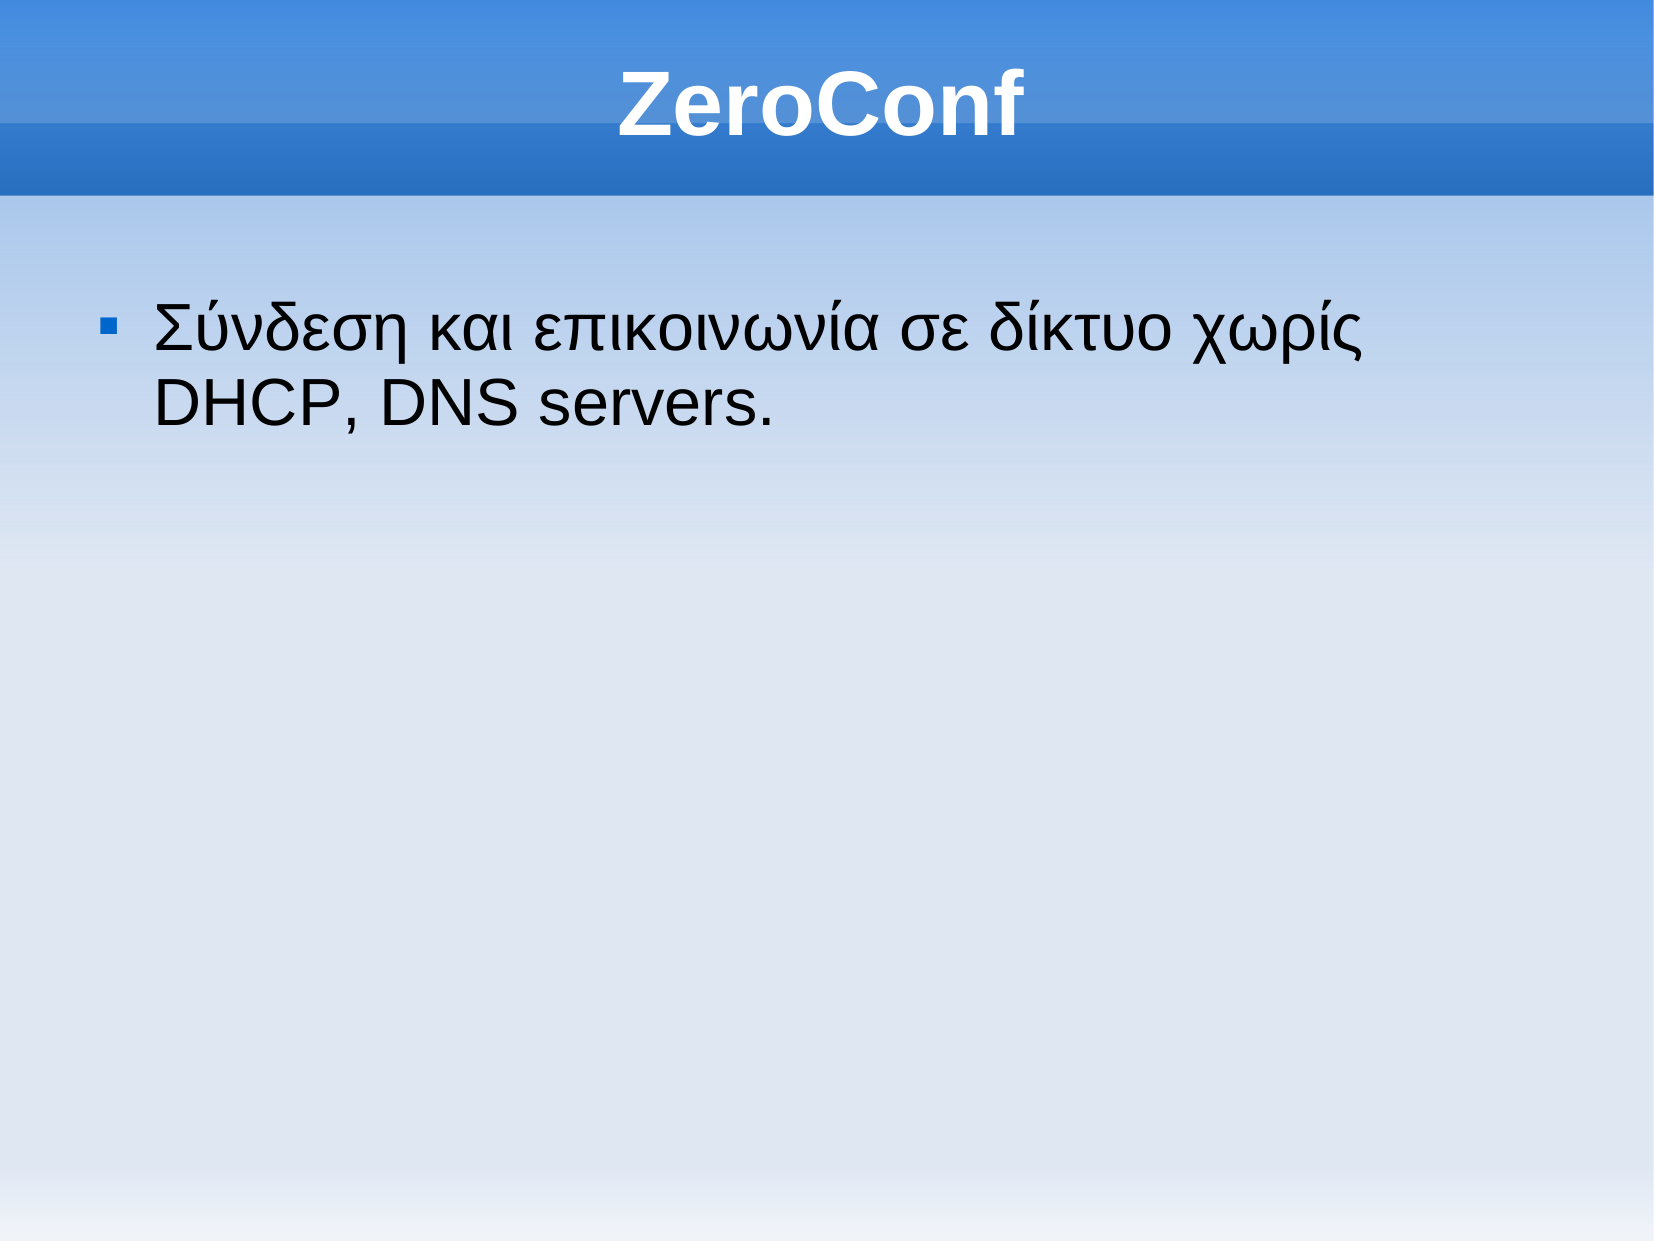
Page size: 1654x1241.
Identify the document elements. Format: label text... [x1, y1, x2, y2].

list Σύνδεση και επικοινωνία σε δίκτυο χωρίς DHCP, DNS servers. [82, 290, 1571, 1094]
title ZeroConf [76, 7, 1565, 200]
picture [0, 0, 1654, 1241]
